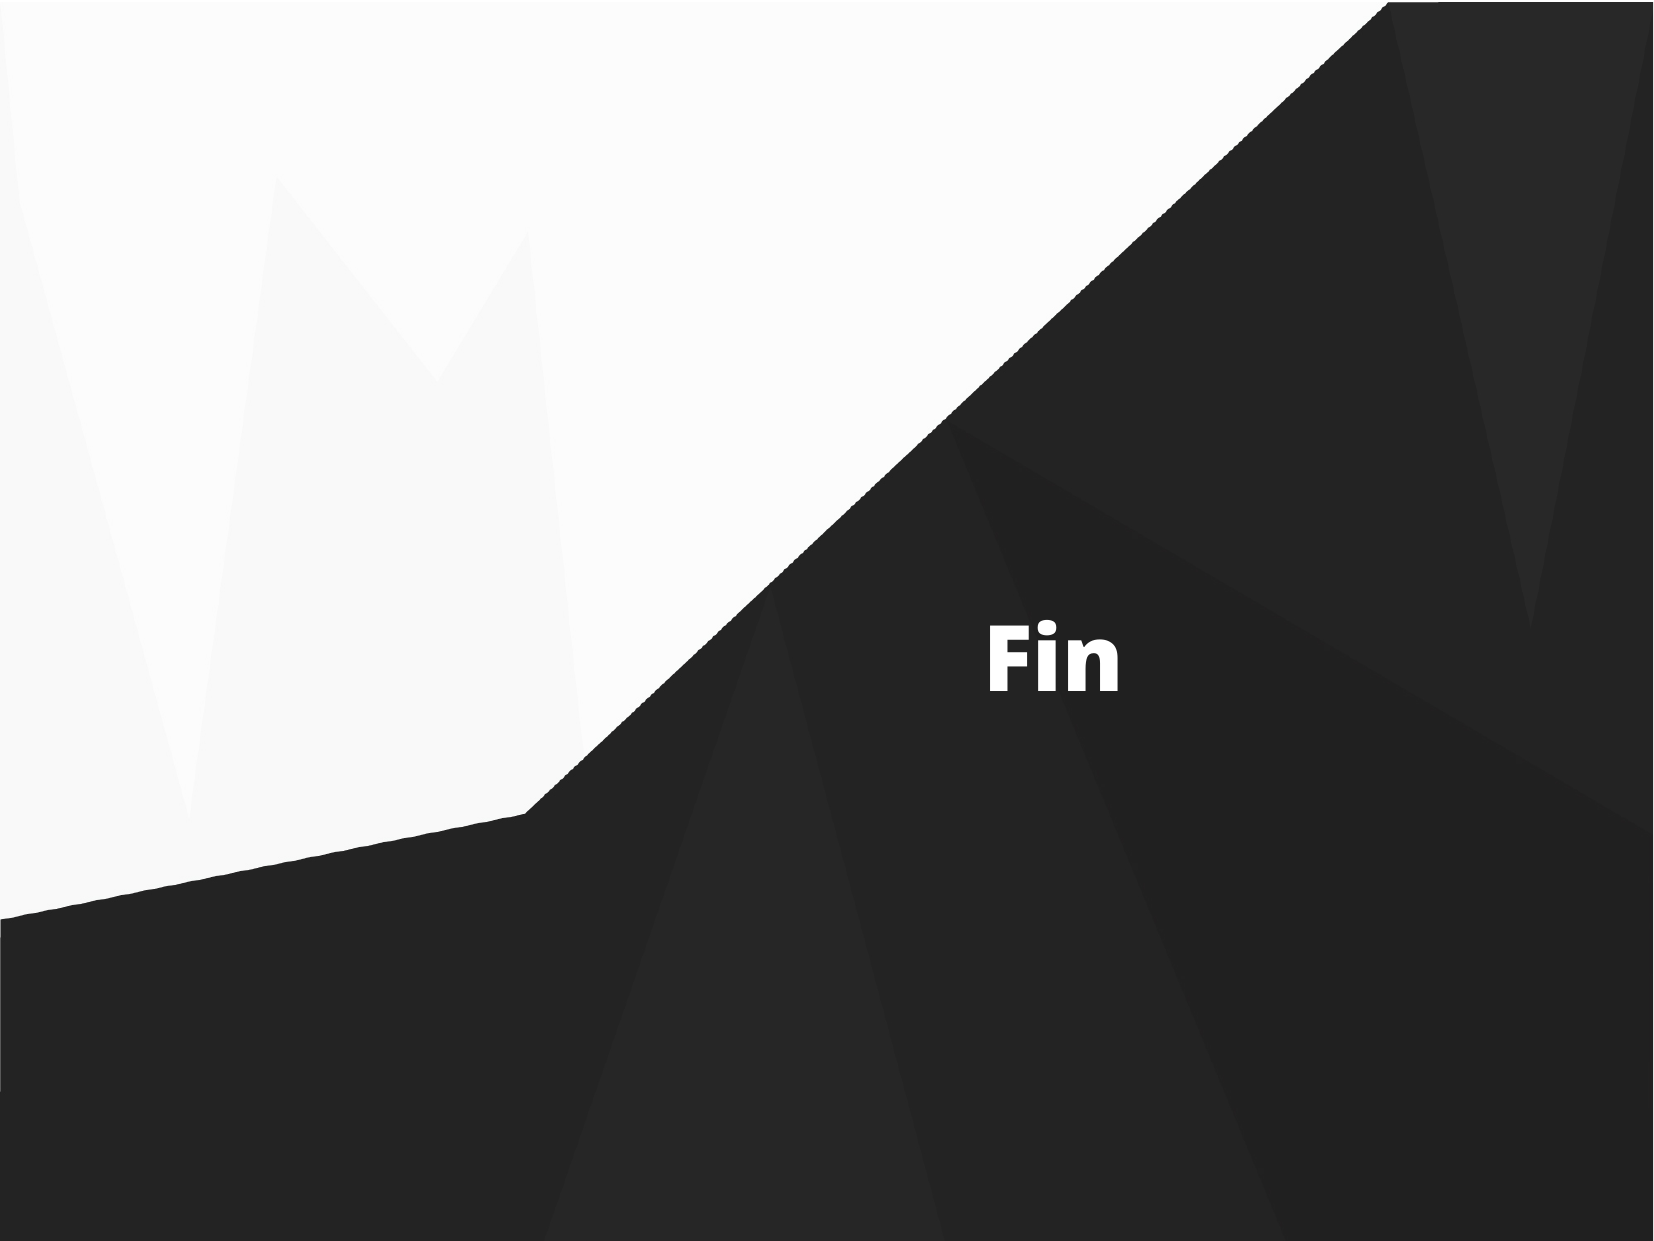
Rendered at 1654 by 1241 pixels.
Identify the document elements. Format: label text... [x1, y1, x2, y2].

picture [0, 2, 1654, 1241]
title Fin [983, 562, 1653, 751]
